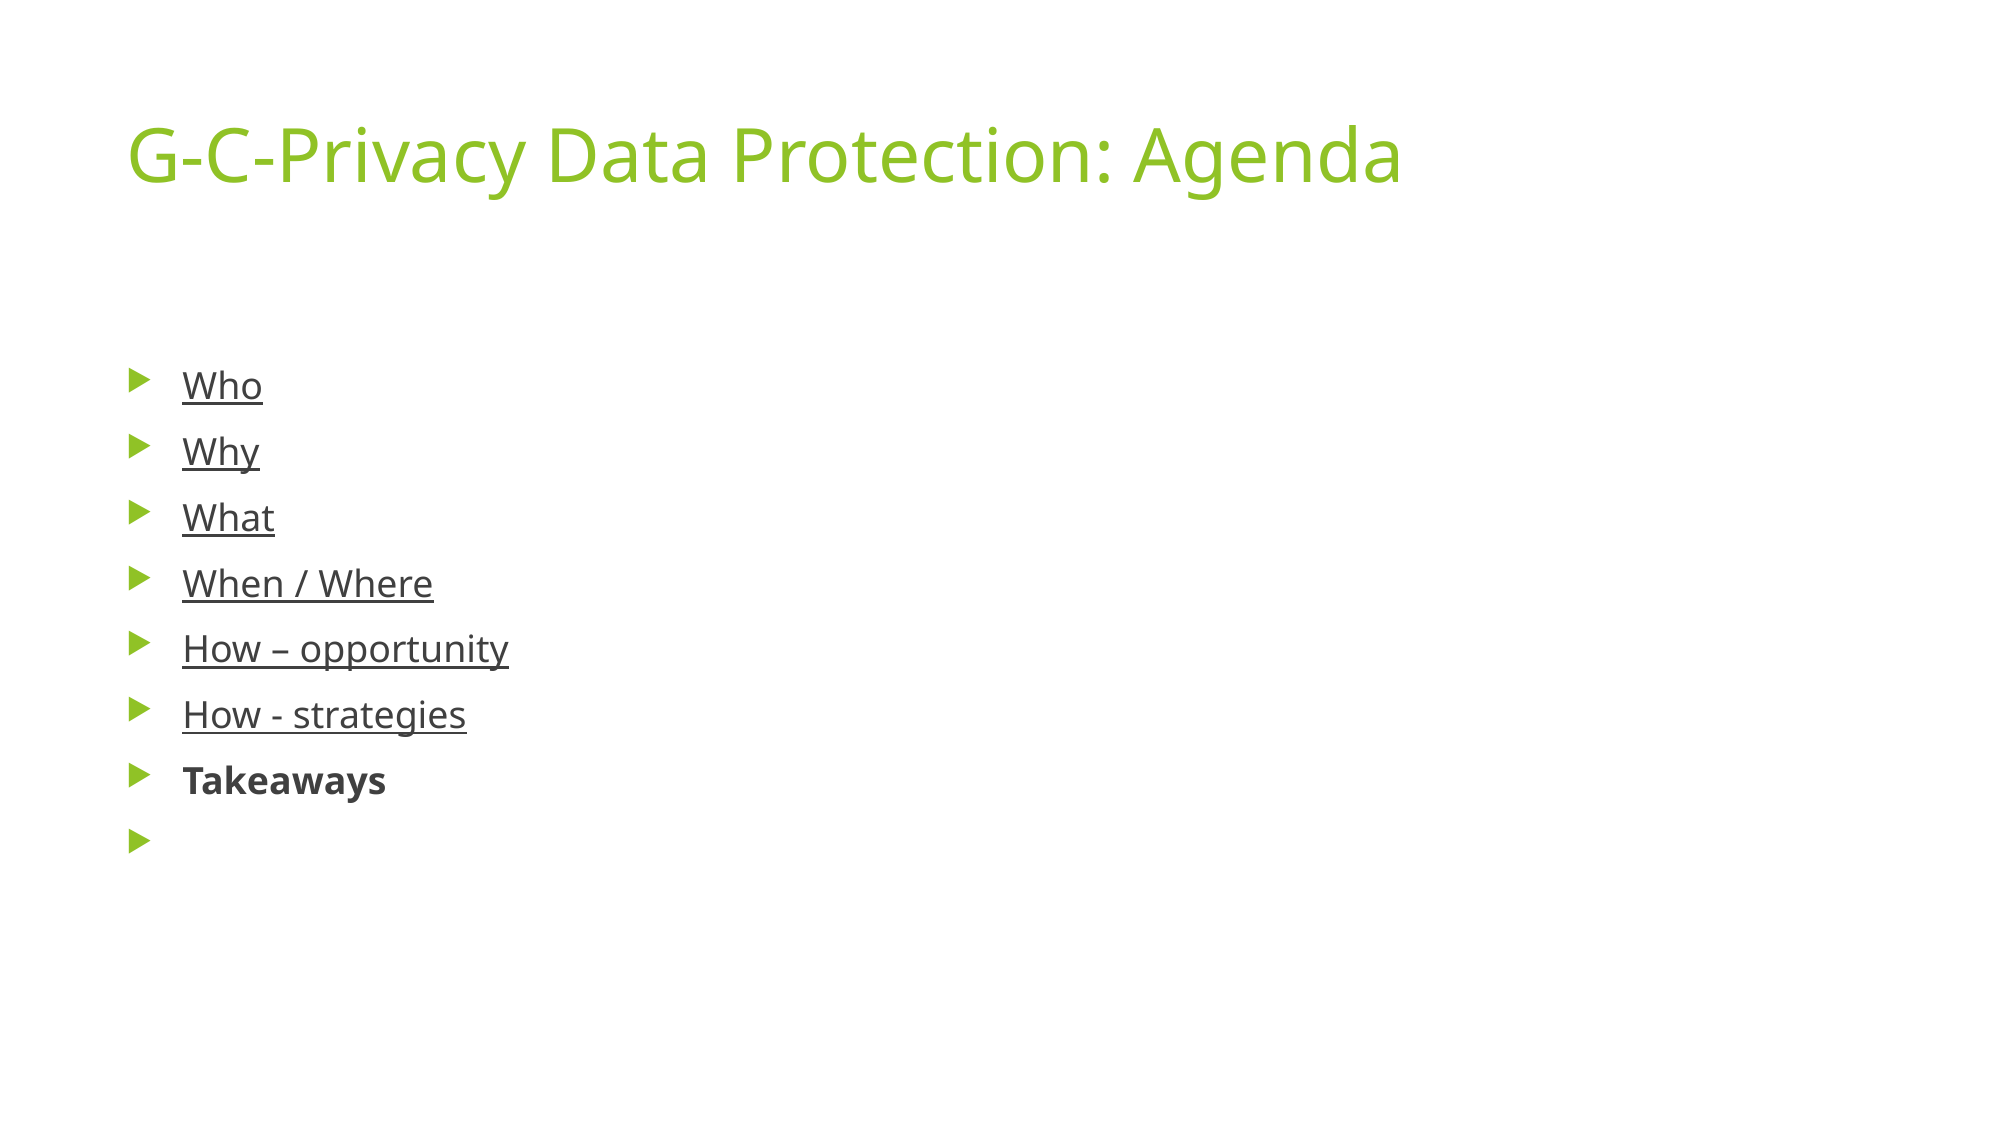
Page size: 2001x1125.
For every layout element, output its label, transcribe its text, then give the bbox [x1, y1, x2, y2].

list Who Why What When / Where How – opportunity How - strategies Takeaways [111, 354, 1522, 992]
title G-C-Privacy Data Protection: Agenda [111, 99, 1522, 317]
